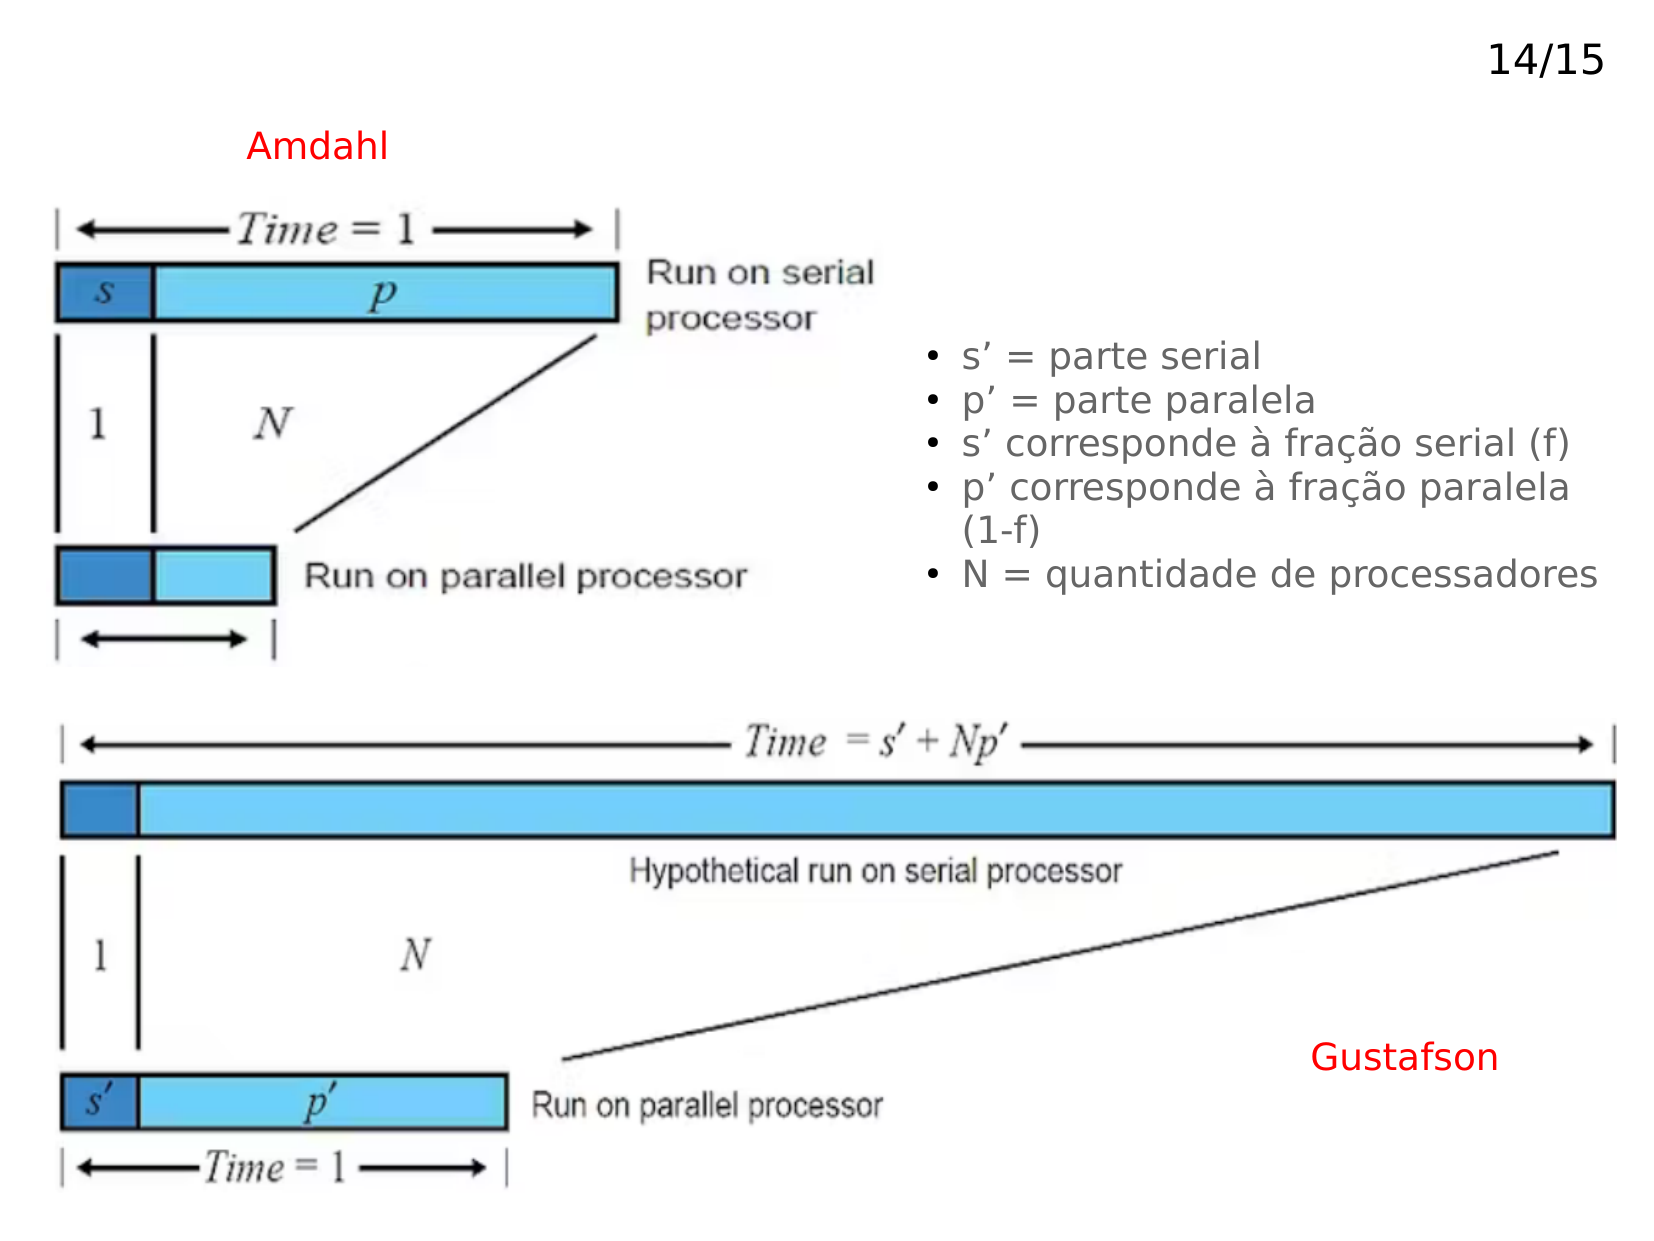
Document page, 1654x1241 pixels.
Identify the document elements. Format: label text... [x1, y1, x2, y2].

text_box s’ = parte serial p’ = parte paralela s’ corresponde à fração serial (f) p’ corresponde à fração paralela (1-f) N = quantidade de processadores [911, 327, 1619, 654]
text_box Amdahl [231, 117, 405, 176]
picture [46, 194, 884, 667]
text_box Gustafson [1295, 1028, 1515, 1087]
picture [54, 718, 1617, 1193]
